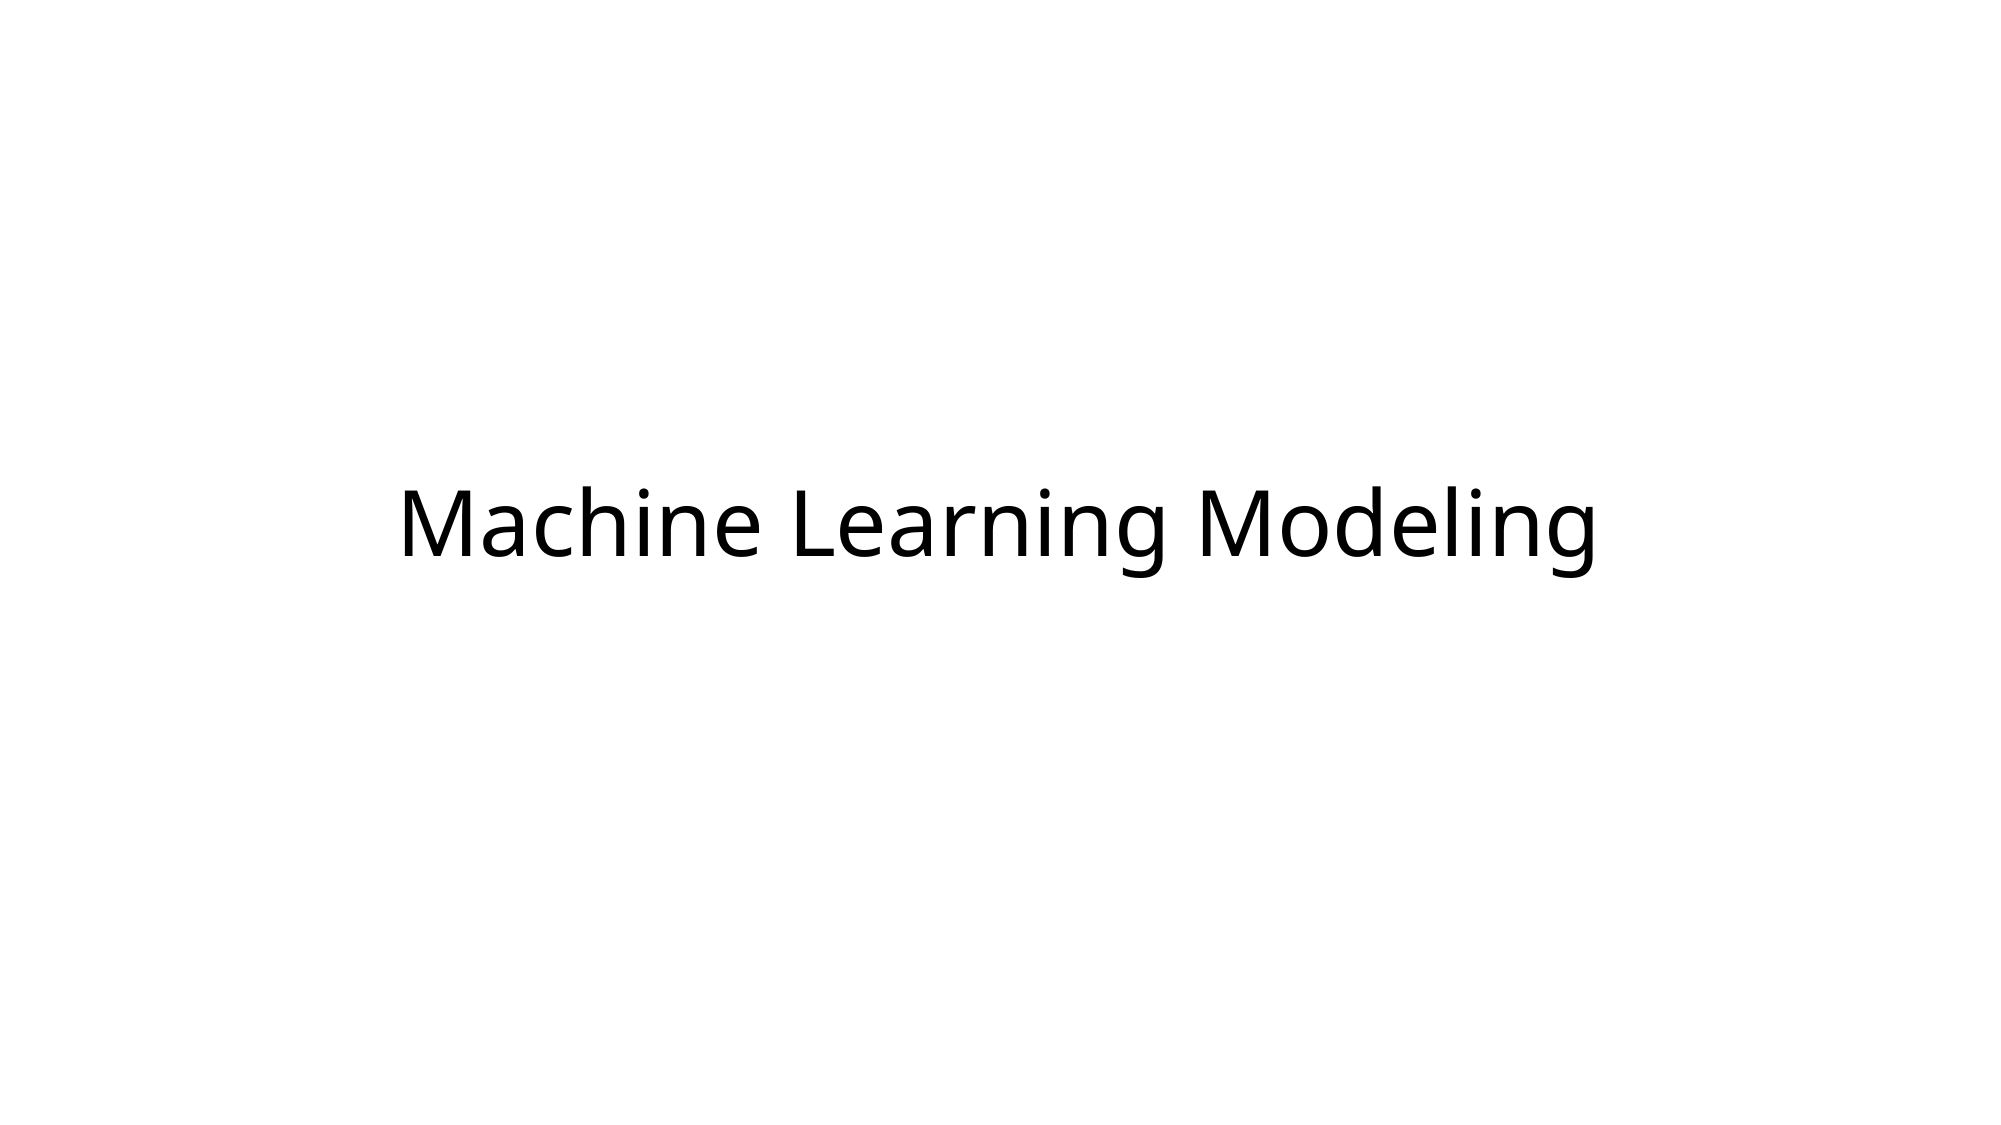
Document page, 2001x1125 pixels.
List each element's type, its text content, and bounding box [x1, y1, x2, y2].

title Machine Learning Modeling [137, 417, 1863, 636]
